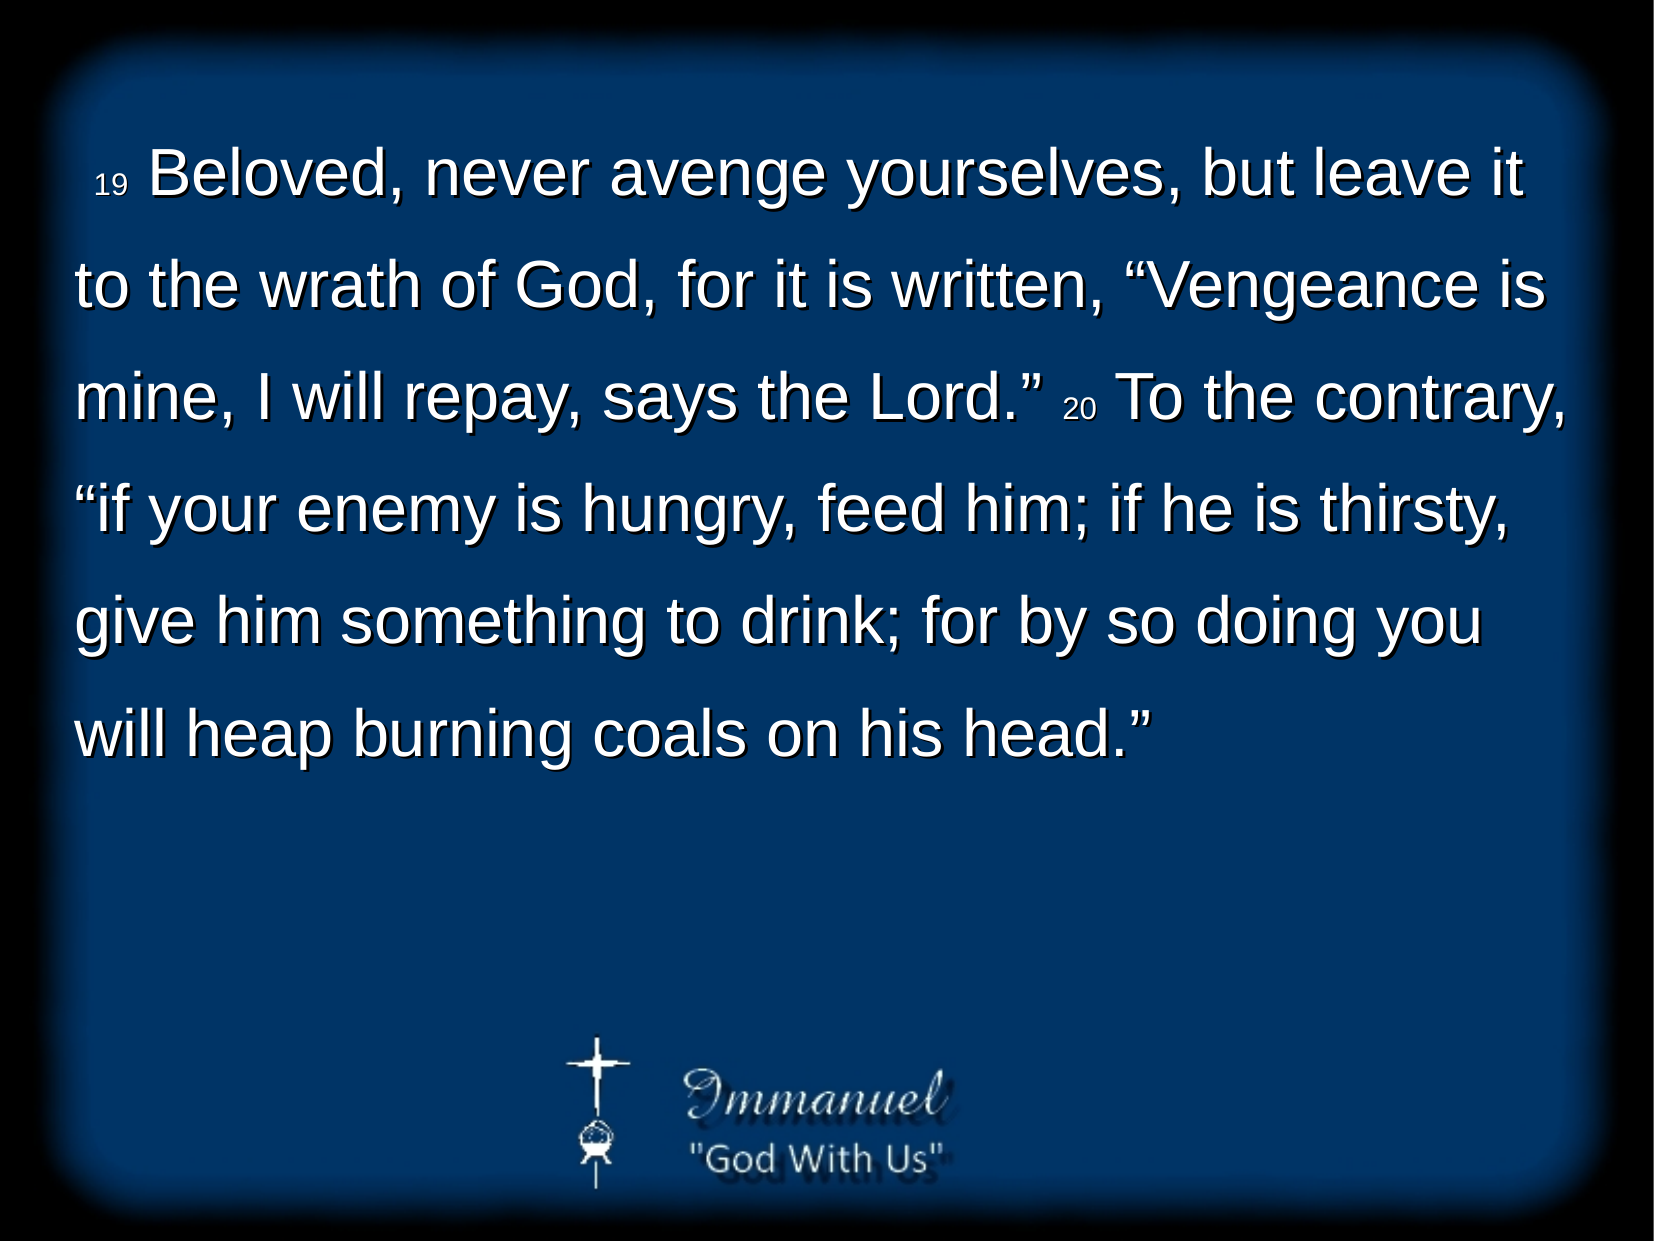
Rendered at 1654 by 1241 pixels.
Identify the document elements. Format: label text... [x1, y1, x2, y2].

text_box 19 Beloved, never avenge yourselves, but leave it to the wrath of God, for it is written, “Vengeance is mine, I will repay, says the Lord.” 20 To the contrary, “if your enemy is hungry, feed him; if he is thirsty, give him something to drink; for by so doing you will heap burning coals on his head.” [60, 90, 1591, 736]
picture [0, 0, 1654, 1241]
